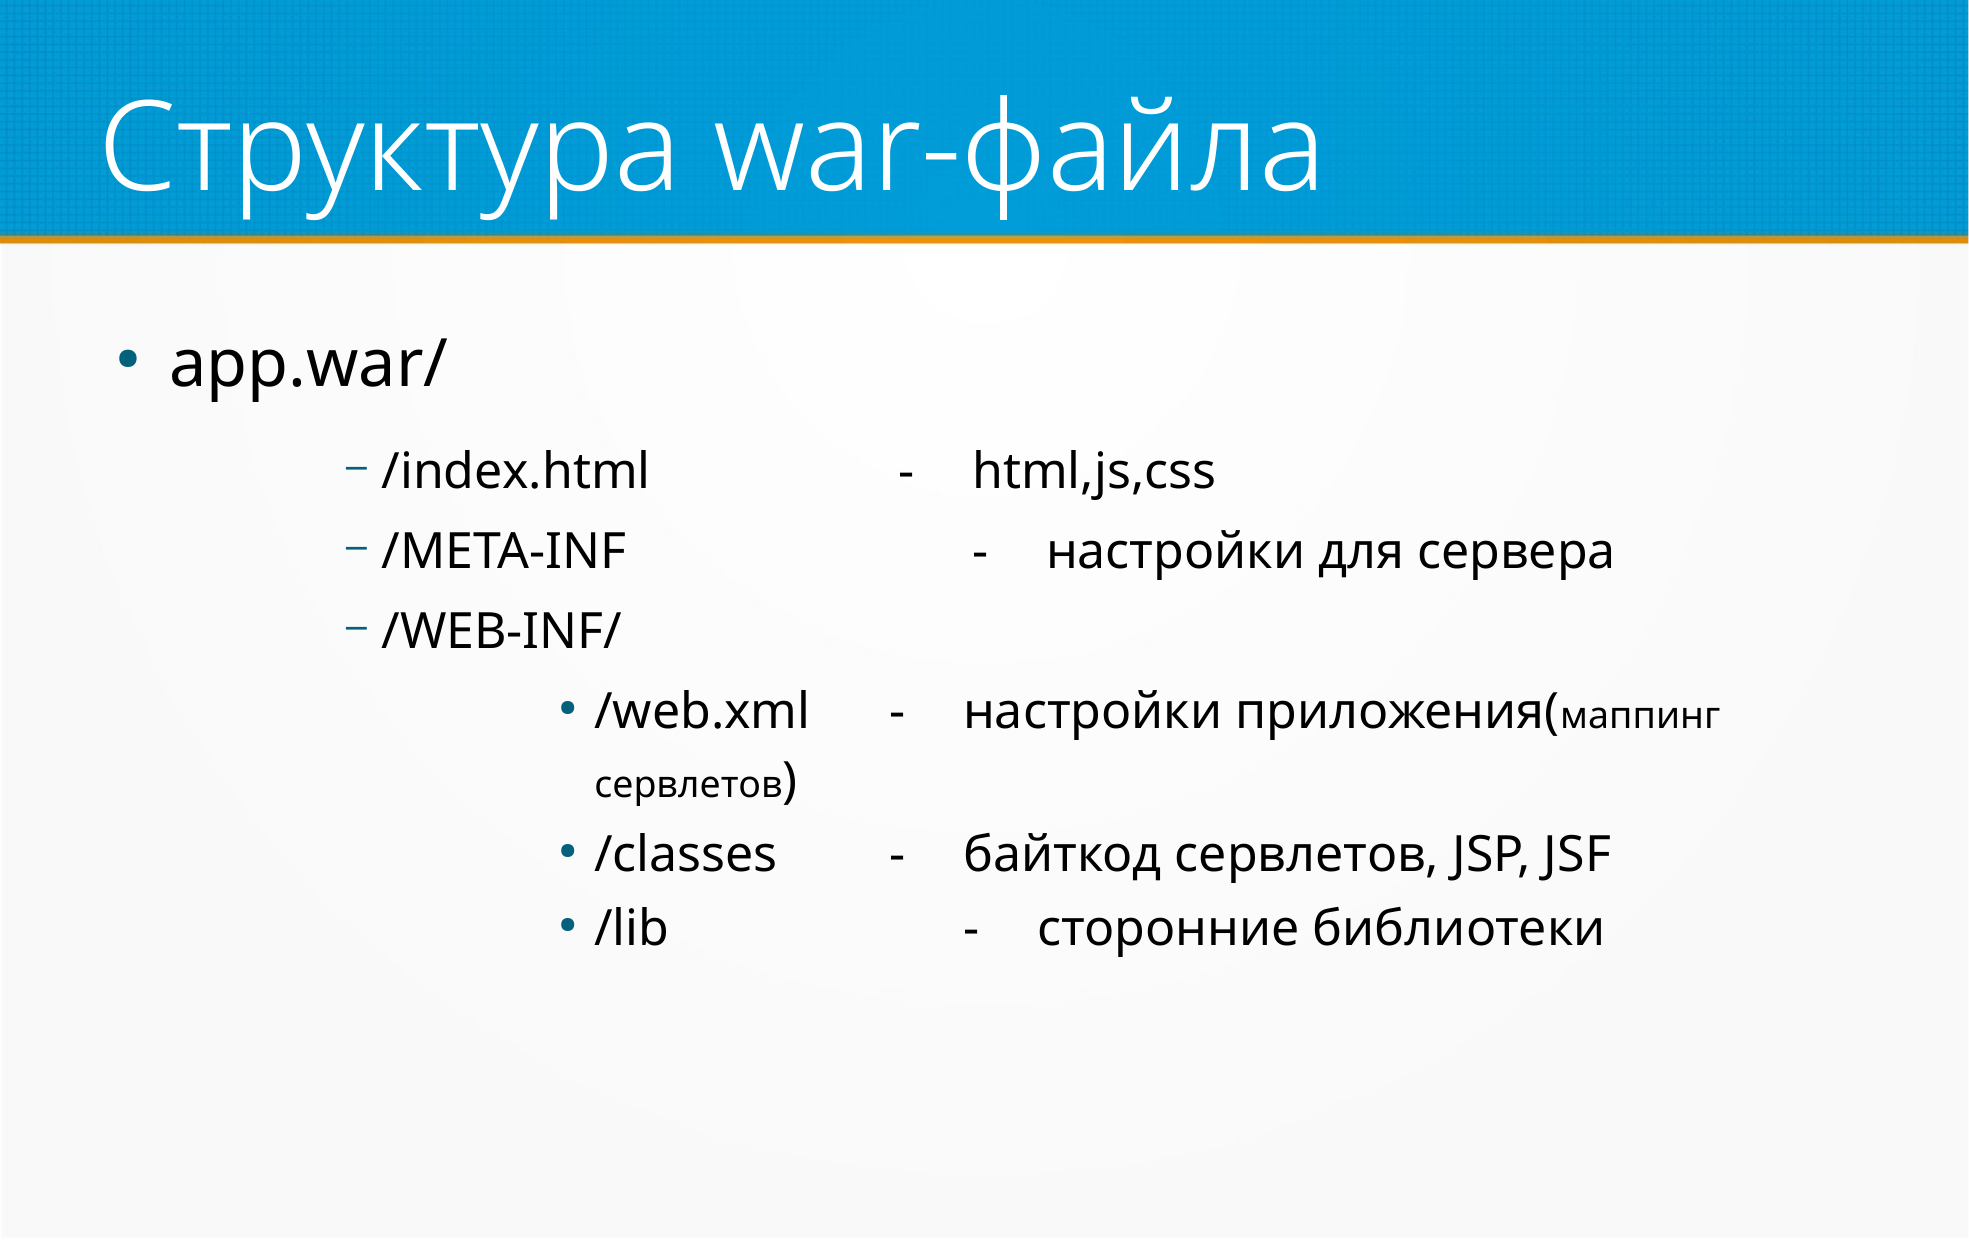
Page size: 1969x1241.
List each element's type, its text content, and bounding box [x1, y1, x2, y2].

title Структура war-файла [98, 19, 1870, 227]
picture [0, 233, 1969, 1241]
list app.war/ /index.html - html,js,css /META-INF - настройки для сервера /WEB-INF/ /web.xml - настройки приложения(маппинг сервлетов) /classes - байткод сервлетов, JSP, JSF /lib - сторонние библиотеки [98, 315, 1861, 1081]
